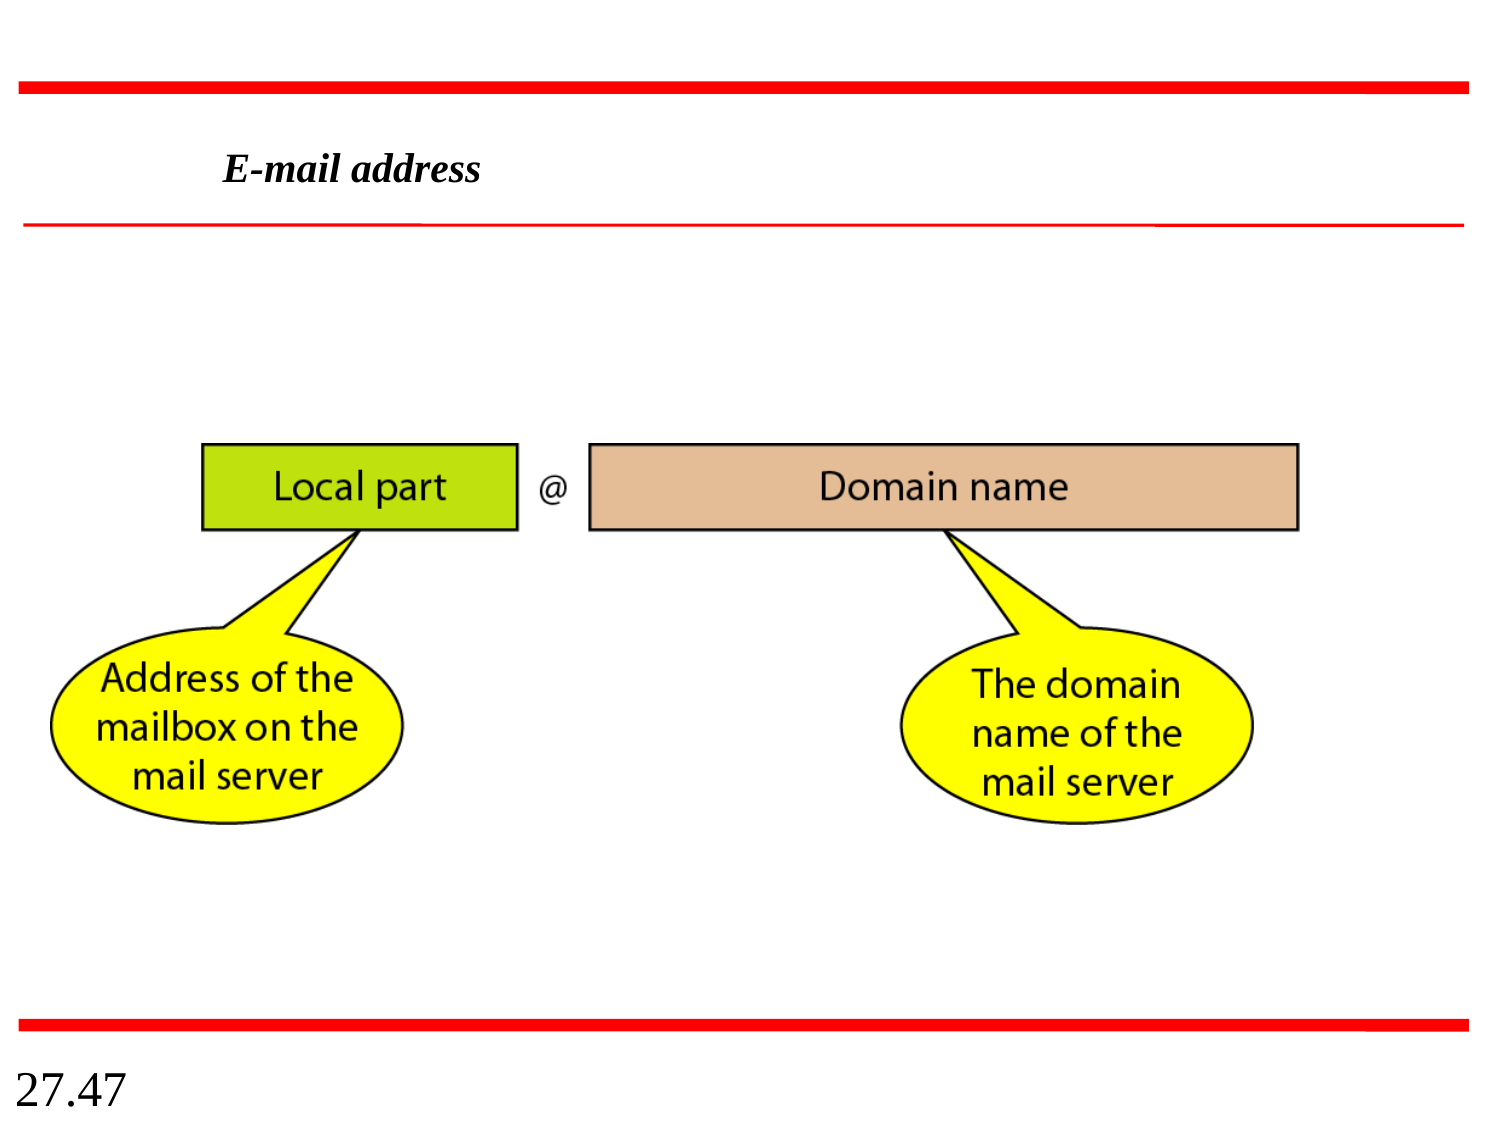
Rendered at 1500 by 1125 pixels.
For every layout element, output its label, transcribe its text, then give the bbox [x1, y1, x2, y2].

picture [50, 443, 1300, 826]
text_box E-mail address [182, 124, 497, 201]
